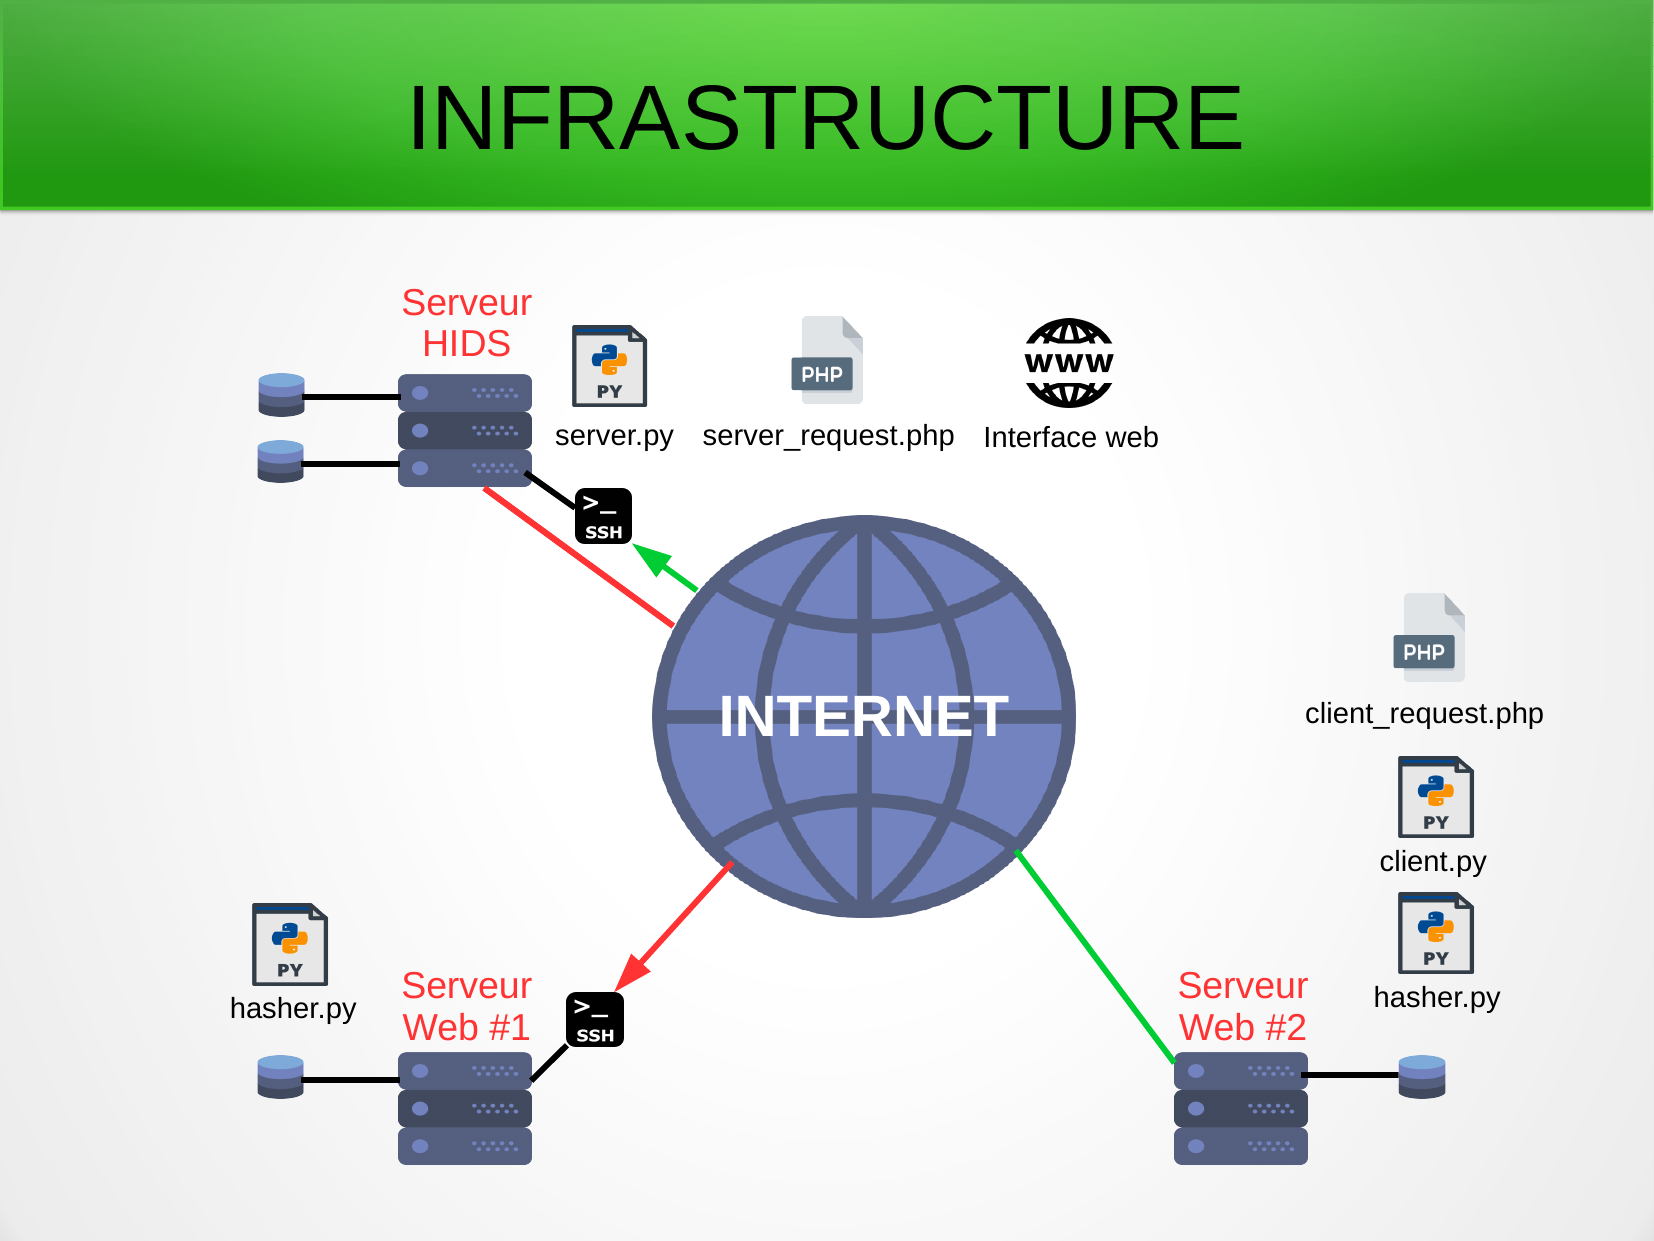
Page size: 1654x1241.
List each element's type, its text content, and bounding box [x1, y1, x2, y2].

text_box Serveur Web #2 [1162, 957, 1324, 1056]
picture [1388, 593, 1470, 682]
title INFRASTRUCTURE [82, 47, 1571, 189]
text_box Serveur Web #1 [386, 957, 548, 1056]
picture [255, 1055, 306, 1099]
text_box Interface web [968, 413, 1174, 461]
picture [1396, 1055, 1448, 1099]
picture [652, 515, 1076, 918]
picture [255, 440, 306, 483]
text_box server.py [540, 411, 687, 460]
picture [786, 316, 868, 404]
text_box server_request.php [687, 411, 970, 460]
picture [566, 992, 624, 1047]
picture [1174, 1056, 1308, 1166]
picture [256, 373, 307, 417]
picture [242, 903, 338, 985]
text_box Serveur HIDS [386, 273, 548, 373]
picture [1388, 892, 1484, 973]
picture [398, 373, 532, 488]
picture [1021, 318, 1117, 408]
picture [398, 1056, 532, 1166]
picture [575, 488, 632, 544]
picture [562, 325, 657, 408]
text_box client_request.php [1290, 689, 1573, 737]
picture [1388, 756, 1484, 837]
text_box client.py [1364, 837, 1502, 886]
text_box hasher.py [1358, 973, 1516, 1021]
text_box hasher.py [215, 985, 372, 1033]
